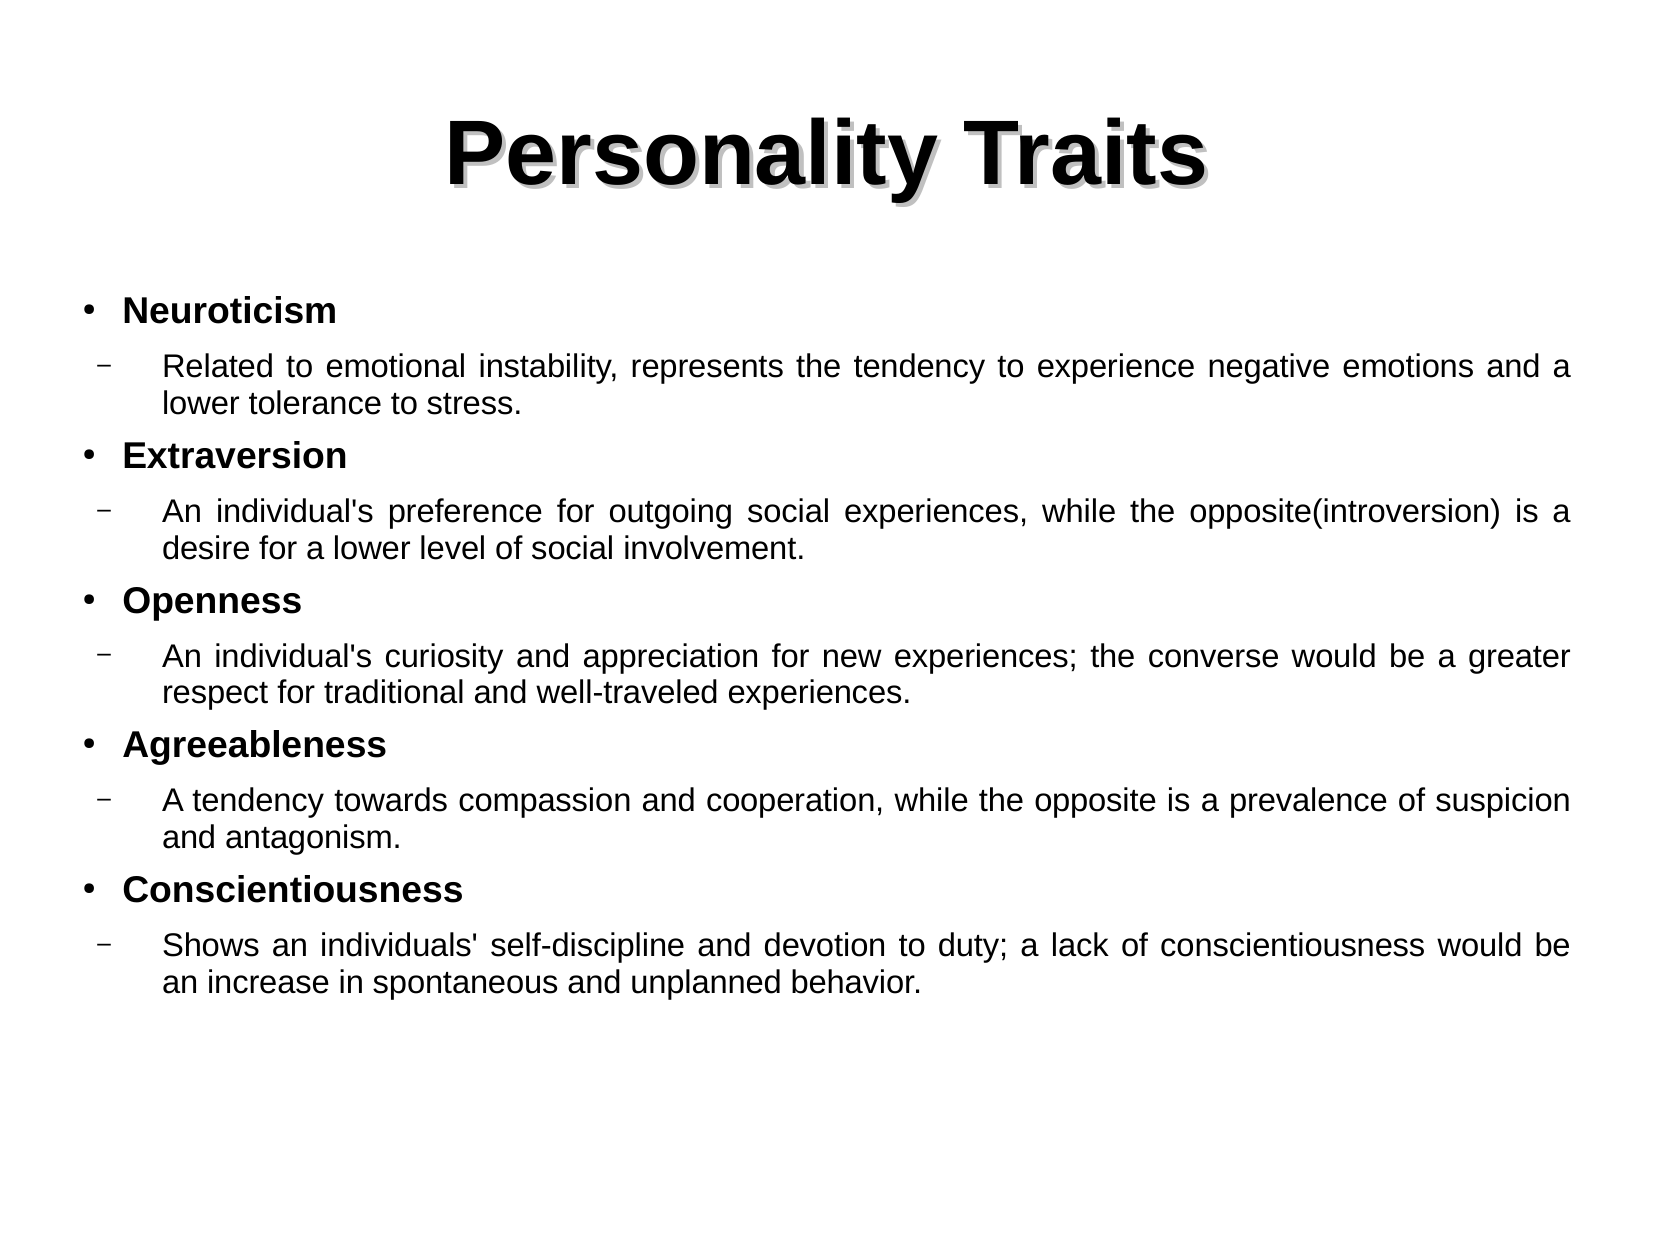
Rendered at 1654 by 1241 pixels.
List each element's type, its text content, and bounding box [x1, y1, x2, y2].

title Personality Traits [82, 49, 1571, 257]
list Neuroticism Related to emotional instability, represents the tendency to experience negative emotions and a lower tolerance to stress. Extraversion An individual's preference for outgoing social experiences, while the opposite(introversion) is a desire for a lower level of social involvement. Openness An individual's curiosity and appreciation for new experiences; the converse would be a greater respect for traditional and well-traveled experiences. Agreeableness A tendency towards compassion and cooperation, while the opposite is a prevalence of suspicion and antagonism. Conscientiousness Shows an individuals' self-discipline and devotion to duty; a lack of conscientiousness would be an increase in spontaneous and unplanned behavior. [82, 290, 1571, 1010]
